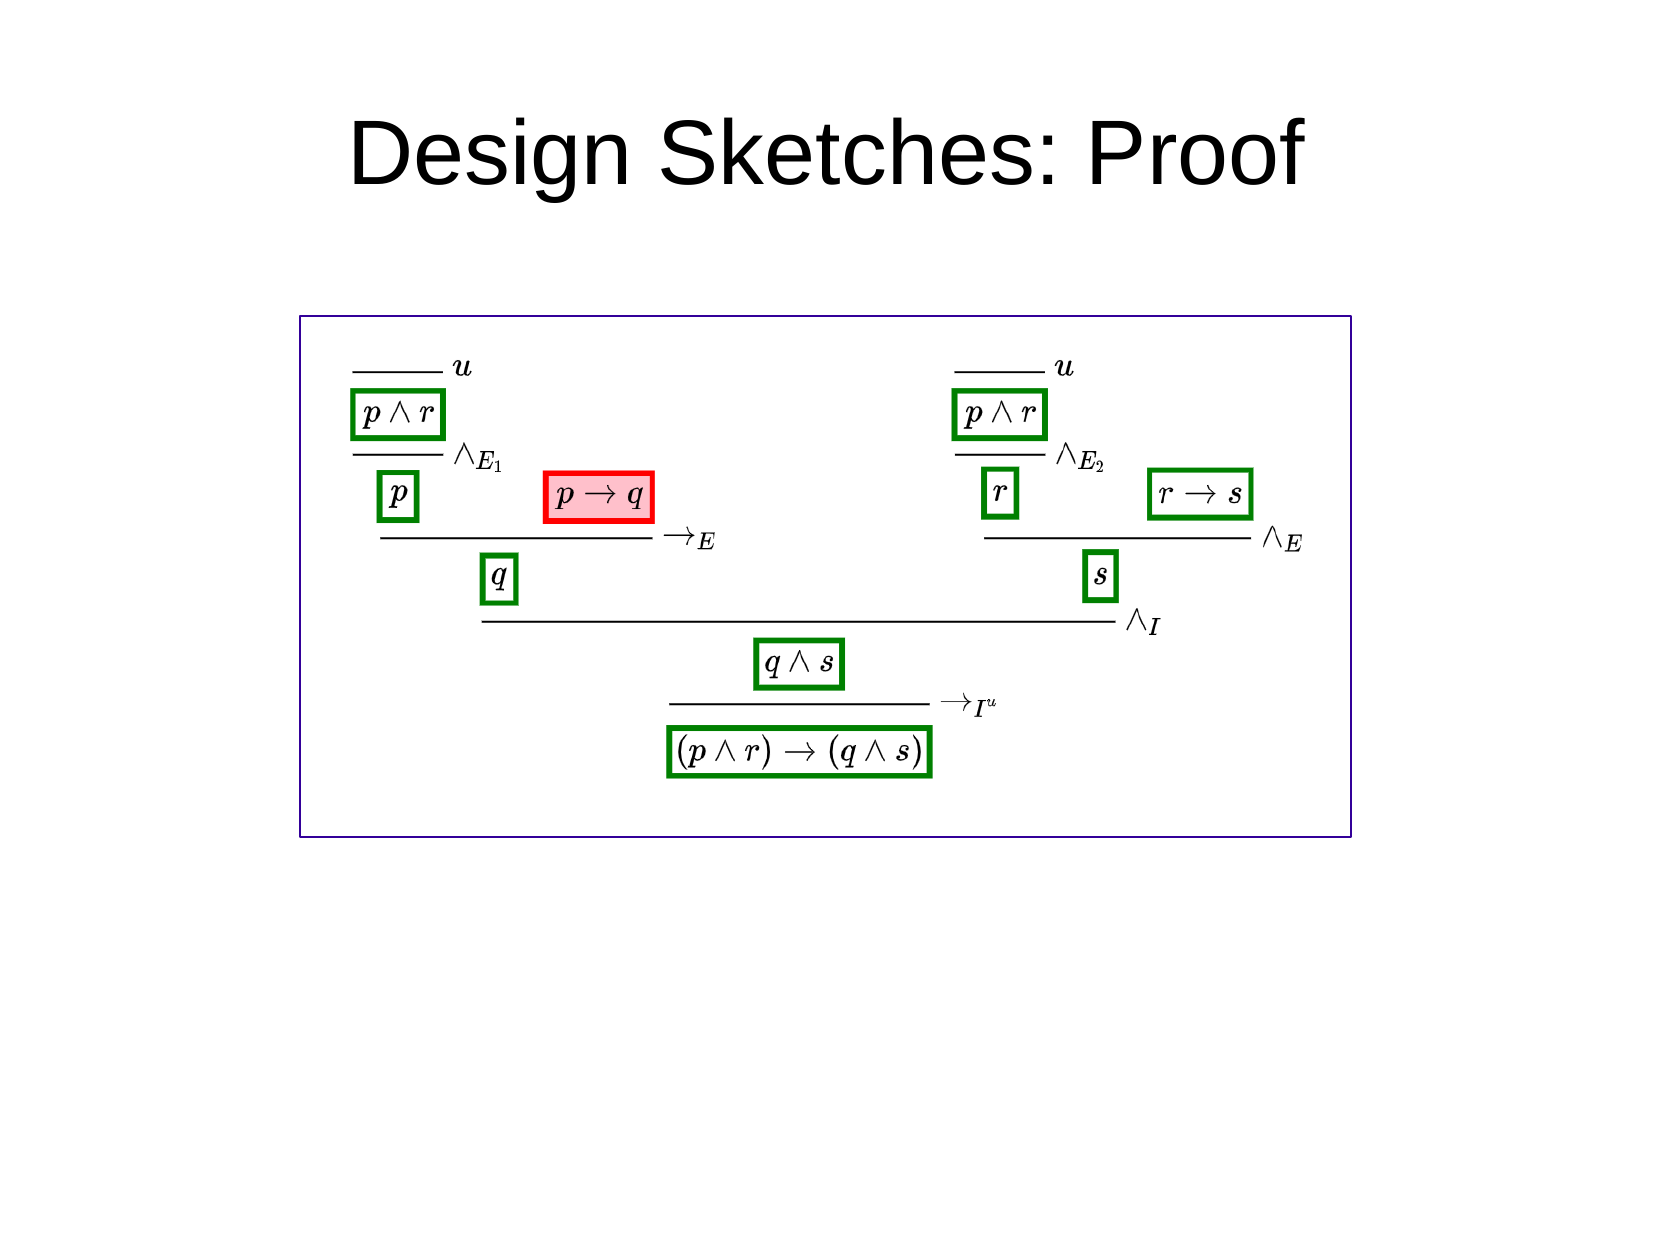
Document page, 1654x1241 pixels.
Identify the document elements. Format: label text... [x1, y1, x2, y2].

title Design Sketches: Proof [82, 49, 1571, 257]
picture [301, 316, 1351, 836]
